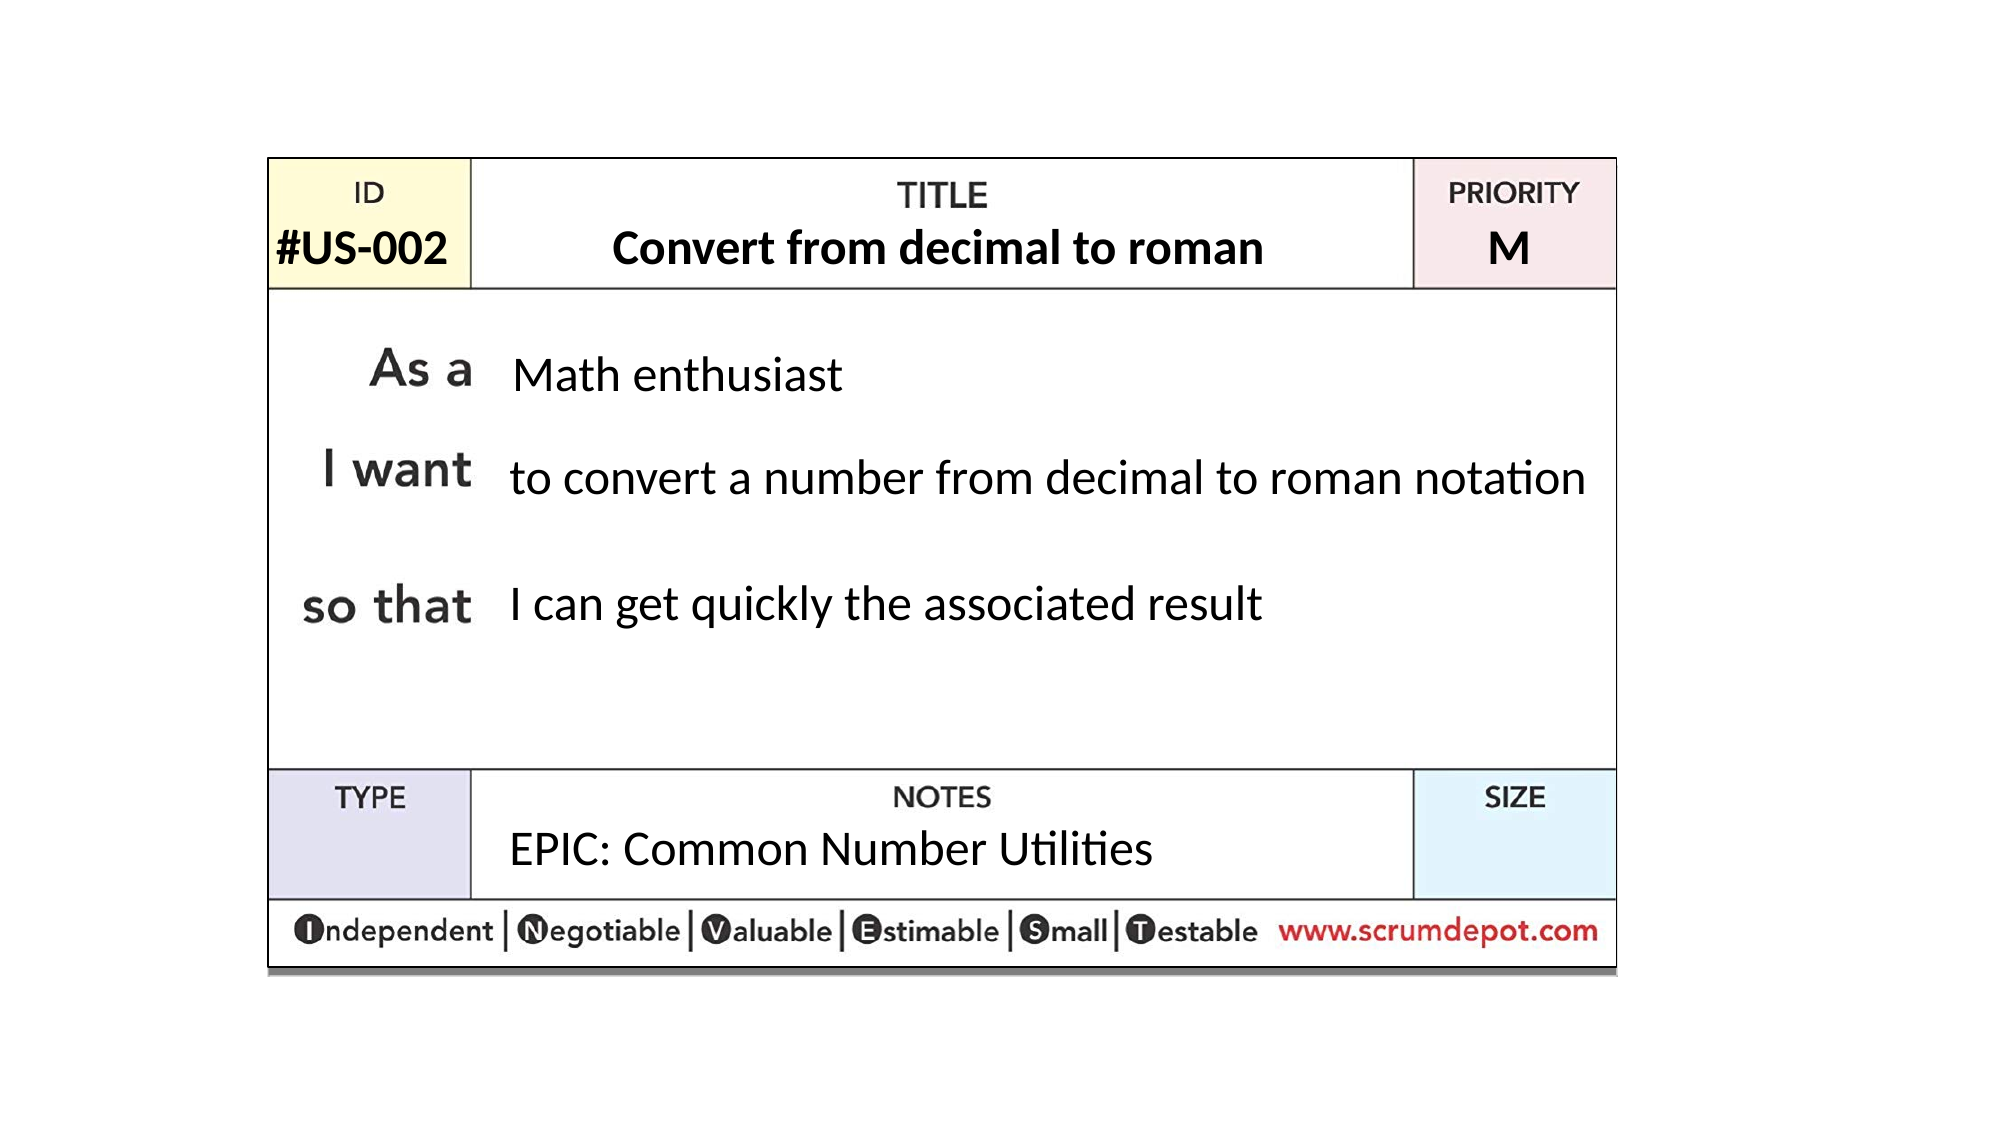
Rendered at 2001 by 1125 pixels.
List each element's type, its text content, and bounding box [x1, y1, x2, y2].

picture [268, 158, 1616, 967]
text_box Math enthusiast [497, 333, 862, 410]
text_box M [1472, 207, 1547, 284]
text_box Convert from decimal to roman [473, 207, 1404, 284]
text_box #US-002 [261, 207, 466, 284]
text_box to convert a number from decimal to roman notation [494, 436, 1612, 513]
text_box EPIC: Common Number Utilities [494, 807, 1176, 884]
text_box I can get quickly the associated result [494, 562, 1310, 639]
